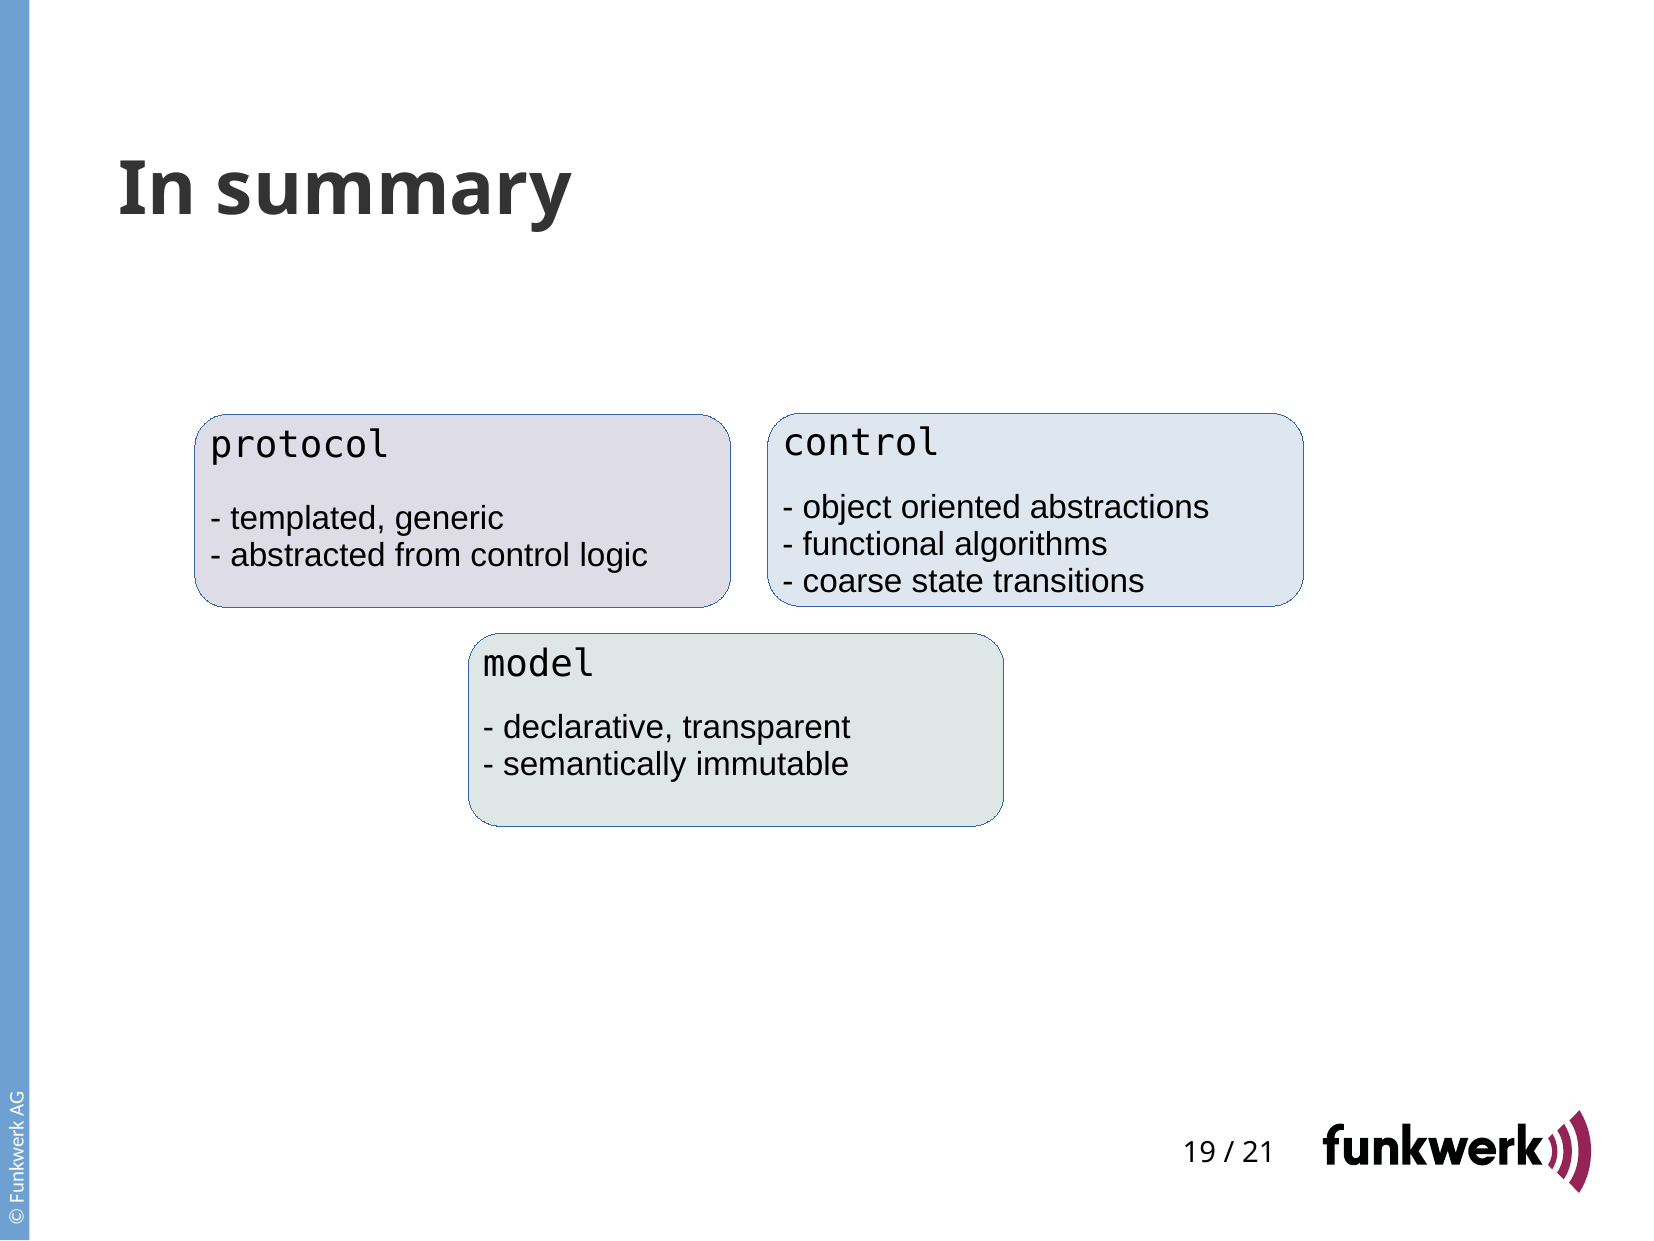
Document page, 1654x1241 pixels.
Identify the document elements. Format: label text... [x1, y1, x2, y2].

text_box [221, 414, 731, 491]
text_box protocol [194, 415, 512, 511]
text_box control [767, 413, 1063, 481]
title In summary [118, 49, 1571, 237]
text_box - templated, generic - abstracted from control logic [195, 491, 740, 608]
list [118, 354, 1536, 1074]
text_box - object oriented abstractions - functional algorithms - coarse state transitions [767, 481, 1367, 643]
text_box [1063, 413, 1304, 481]
text_box - declarative, transparent - semantically immutable [468, 700, 996, 863]
text_box model [468, 634, 684, 700]
text_box [494, 633, 1004, 816]
